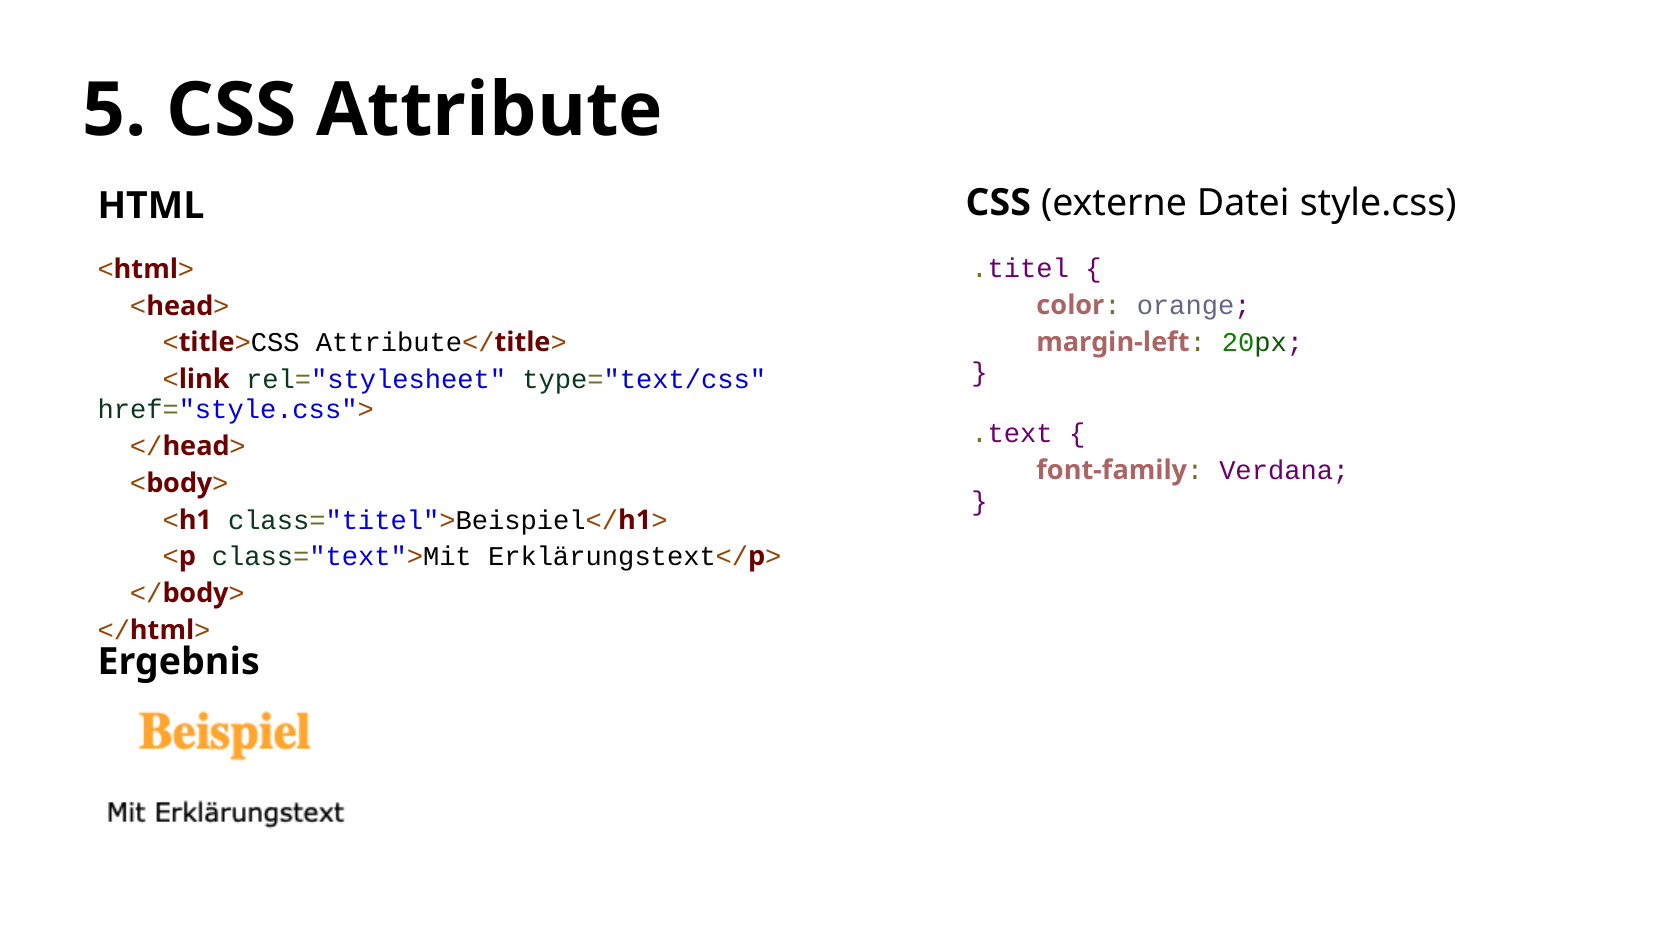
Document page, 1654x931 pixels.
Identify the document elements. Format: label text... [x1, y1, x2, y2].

picture [94, 689, 619, 848]
title 5. CSS Attribute [82, 59, 1571, 154]
text_box HTML [82, 171, 207, 234]
text_box Ergebnis [82, 627, 256, 690]
text_box <html> <head> <title>CSS Attribute</title> <link rel="stylesheet" type="text/css" href="style.css"> </head> <body> <h1 class="titel">Beispiel</h1> <p class="text">Mit Erklärungstext</p> </body> </html> [82, 242, 957, 589]
text_box CSS (externe Datei style.css) [950, 168, 1489, 231]
text_box .titel { color: orange; margin-left: 20px; } .text { font-family: Verdana; } [956, 248, 1630, 635]
